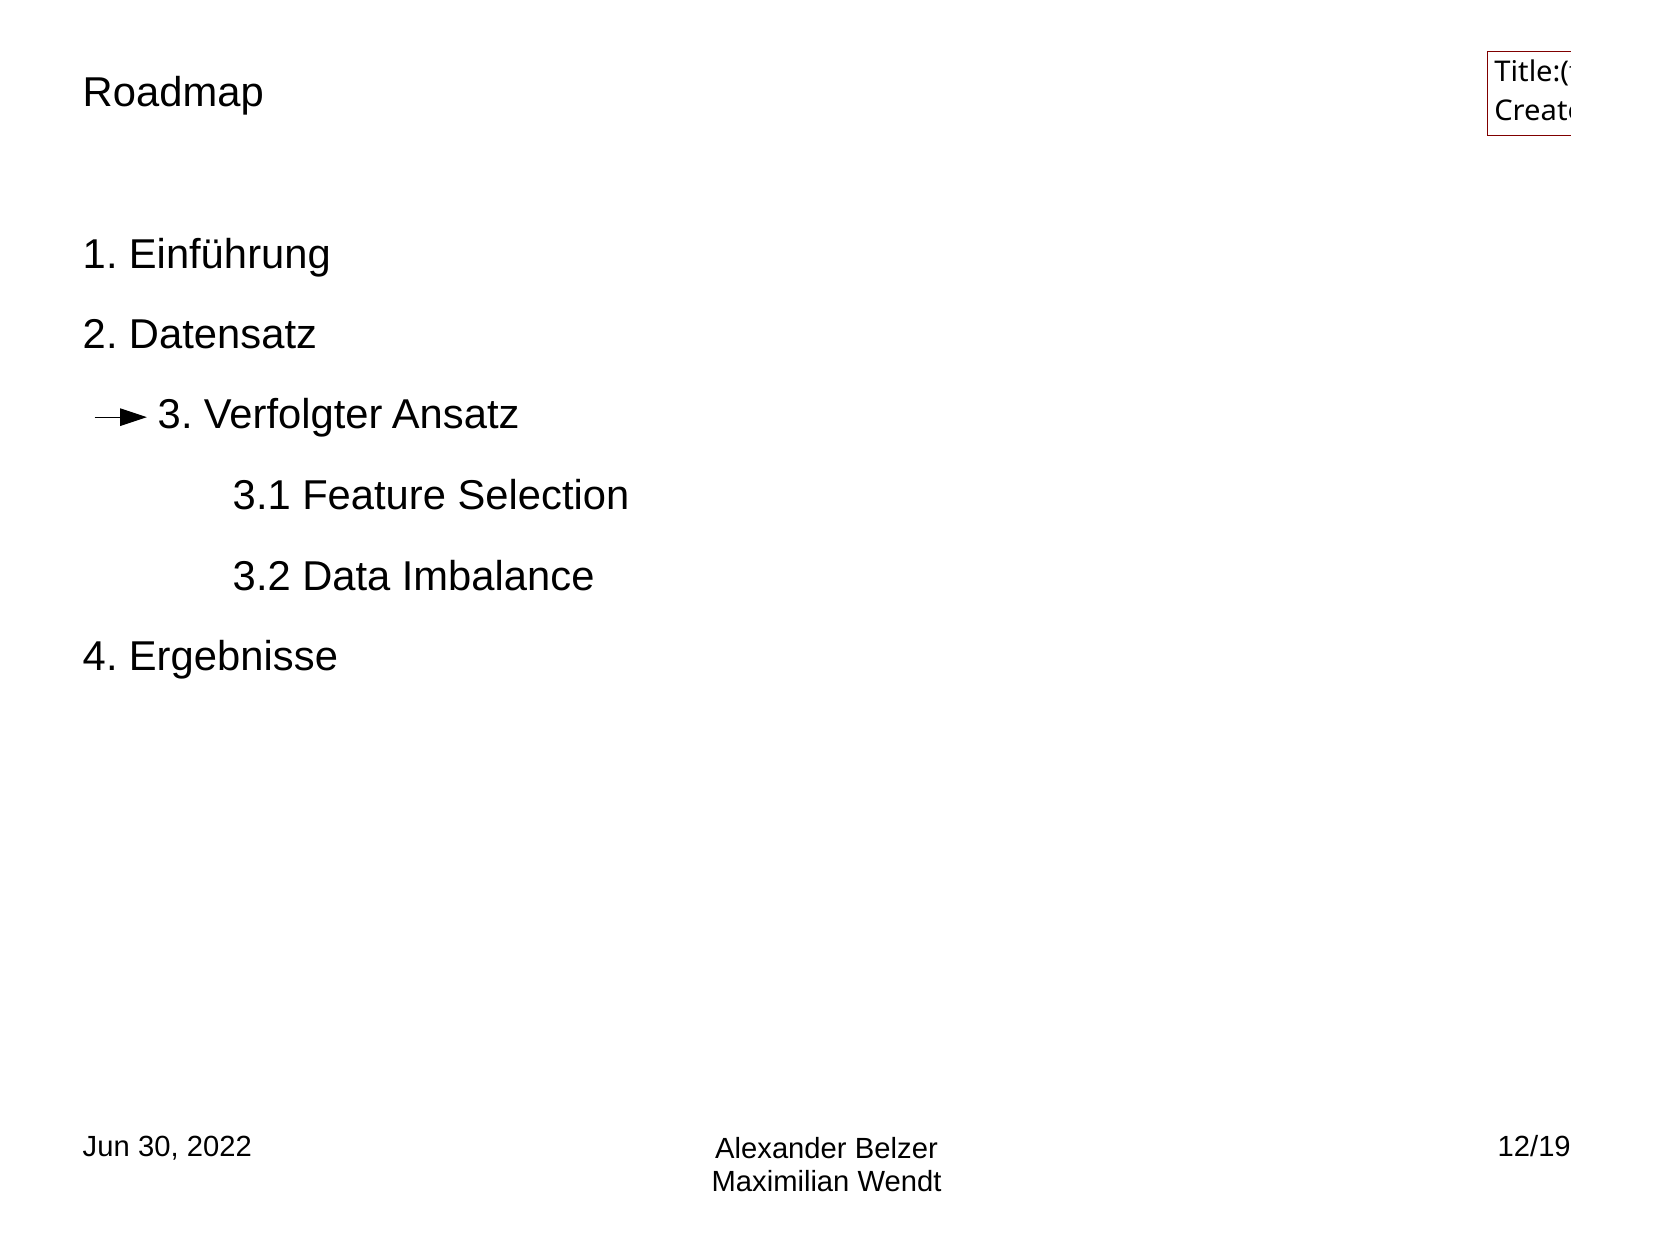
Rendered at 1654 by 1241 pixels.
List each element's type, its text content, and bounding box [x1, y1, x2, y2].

text_box 1. Einführung 2. Datensatz 3. Verfolgter Ansatz 3.1 Feature Selection 3.2 Data Imbalance 4. Ergebnisse [82, 150, 1571, 1010]
title Roadmap [82, 34, 1571, 150]
